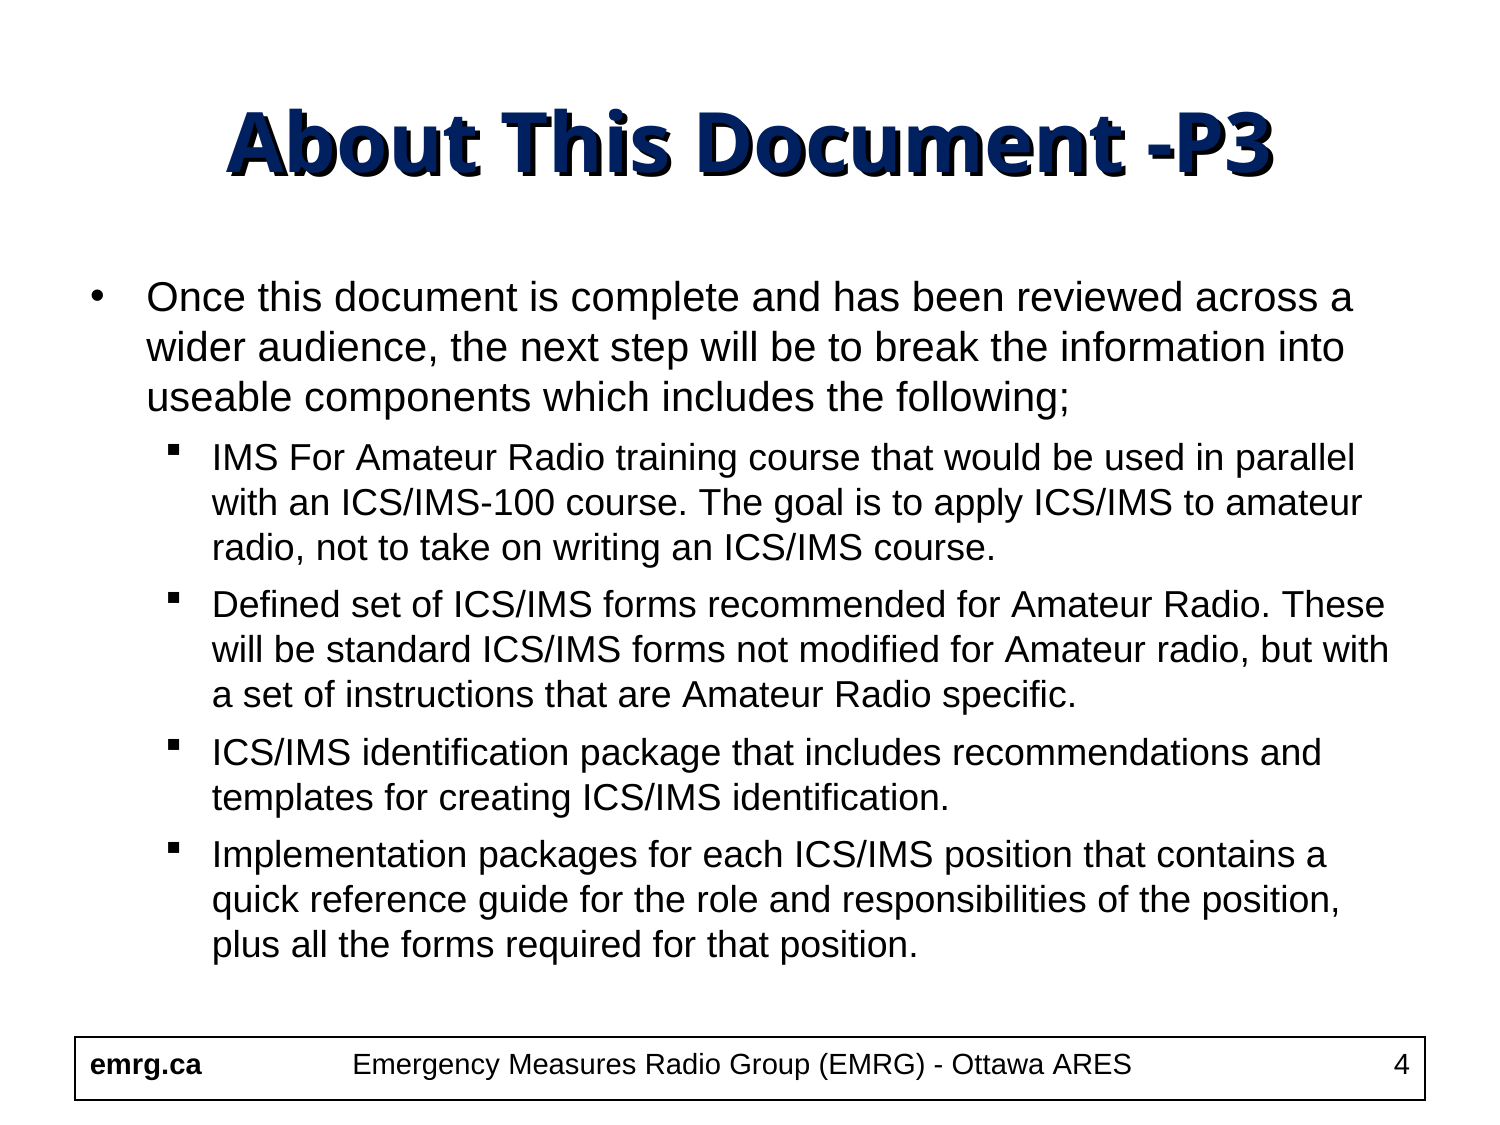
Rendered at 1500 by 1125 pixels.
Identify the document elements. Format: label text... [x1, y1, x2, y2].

list Once this document is complete and has been reviewed across a wider audience, the next step will be to break the information into useable components which includes the following; IMS For Amateur Radio training course that would be used in parallel with an ICS/IMS-100 course. The goal is to apply ICS/IMS to amateur radio, not to take on writing an ICS/IMS course. Defined set of ICS/IMS forms recommended for Amateur Radio. These will be standard ICS/IMS forms not modified for Amateur radio, but with a set of instructions that are Amateur Radio specific. ICS/IMS identification package that includes recommendations and templates for creating ICS/IMS identification. Implementation packages for each ICS/IMS position that contains a quick reference guide for the role and responsibilities of the position, plus all the forms required for that position. [75, 262, 1426, 1038]
text_box <number> [1246, 1037, 1426, 1103]
text_box Emergency Measures Radio Group (EMRG) - Ottawa ARES [247, 1037, 1238, 1103]
title About This Document -P3 [75, 45, 1426, 233]
